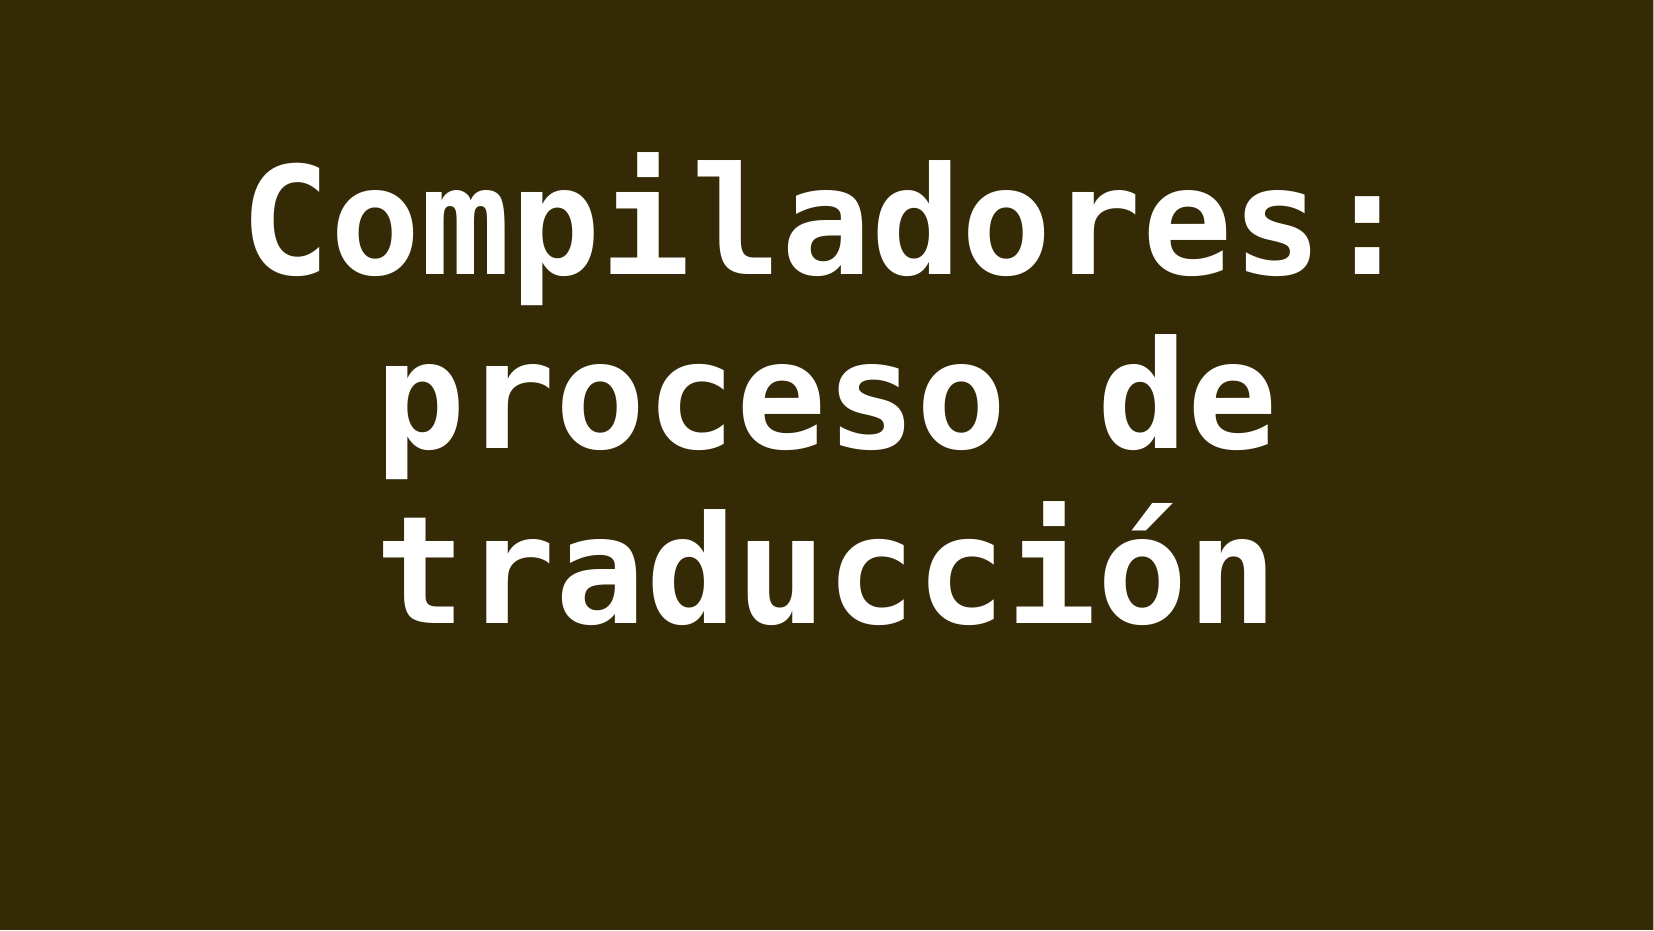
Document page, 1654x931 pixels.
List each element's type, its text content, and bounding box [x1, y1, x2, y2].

subtitle Compiladores: proceso de traducción [82, 37, 1571, 758]
